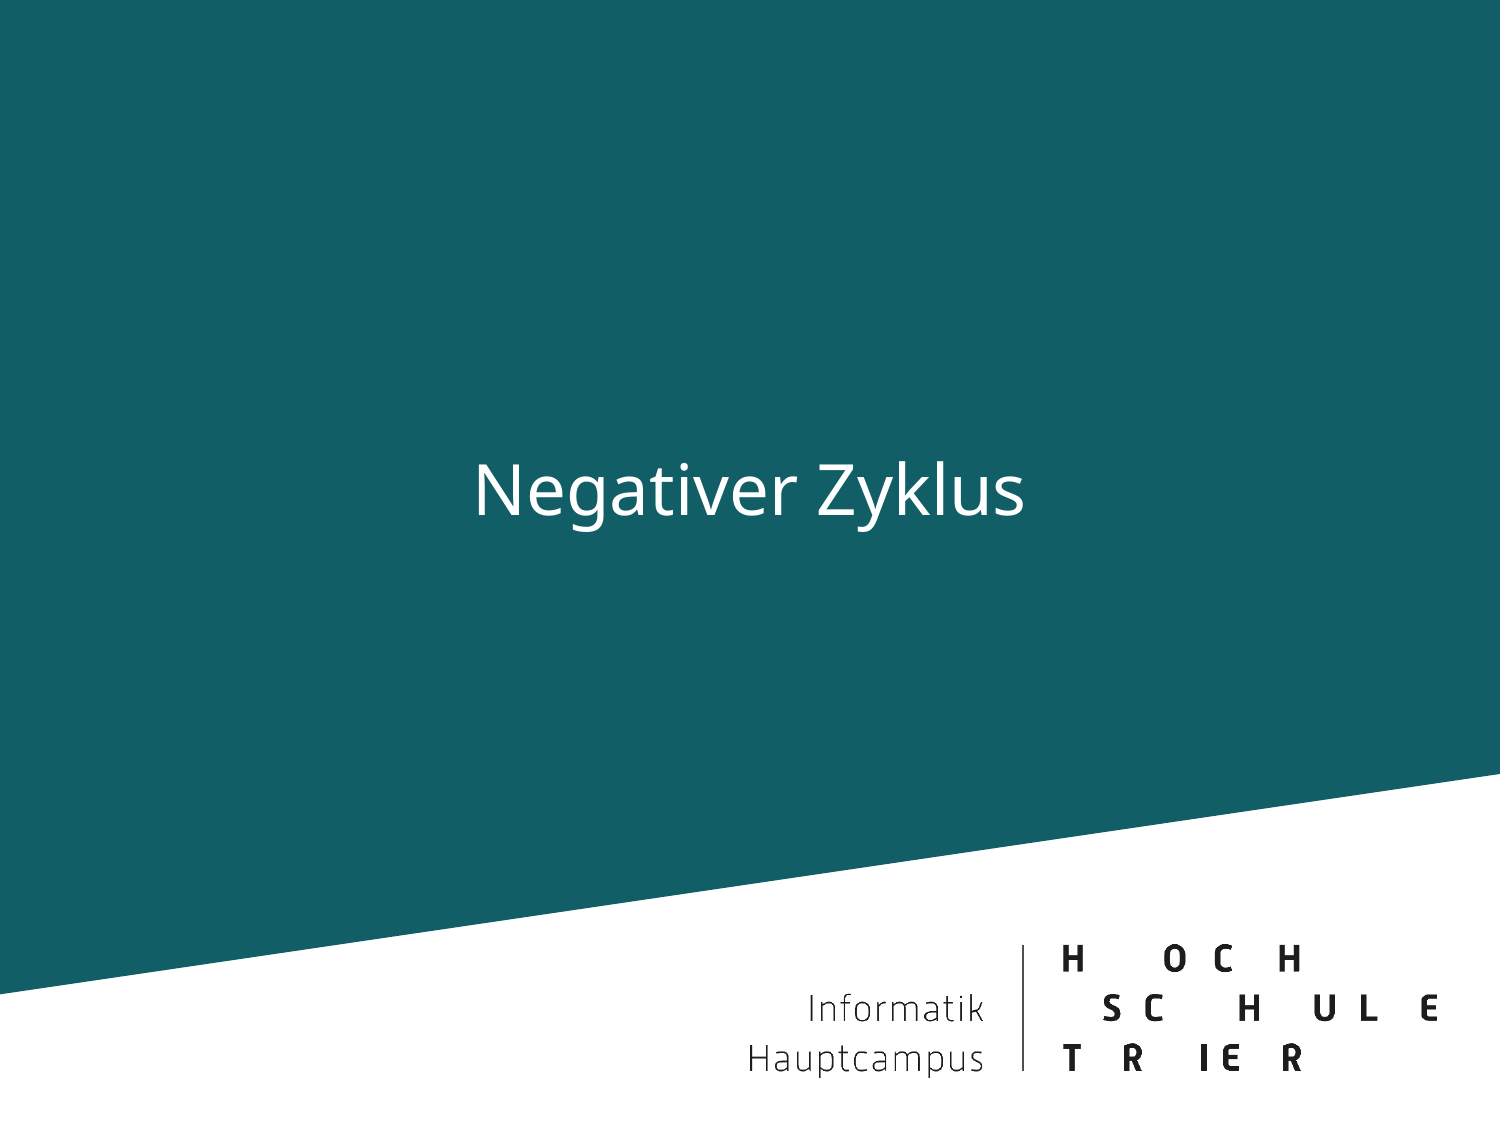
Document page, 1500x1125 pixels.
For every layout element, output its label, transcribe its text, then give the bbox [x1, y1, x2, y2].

list Negativer Zyklus [319, 437, 1181, 563]
picture [750, 944, 1437, 1078]
